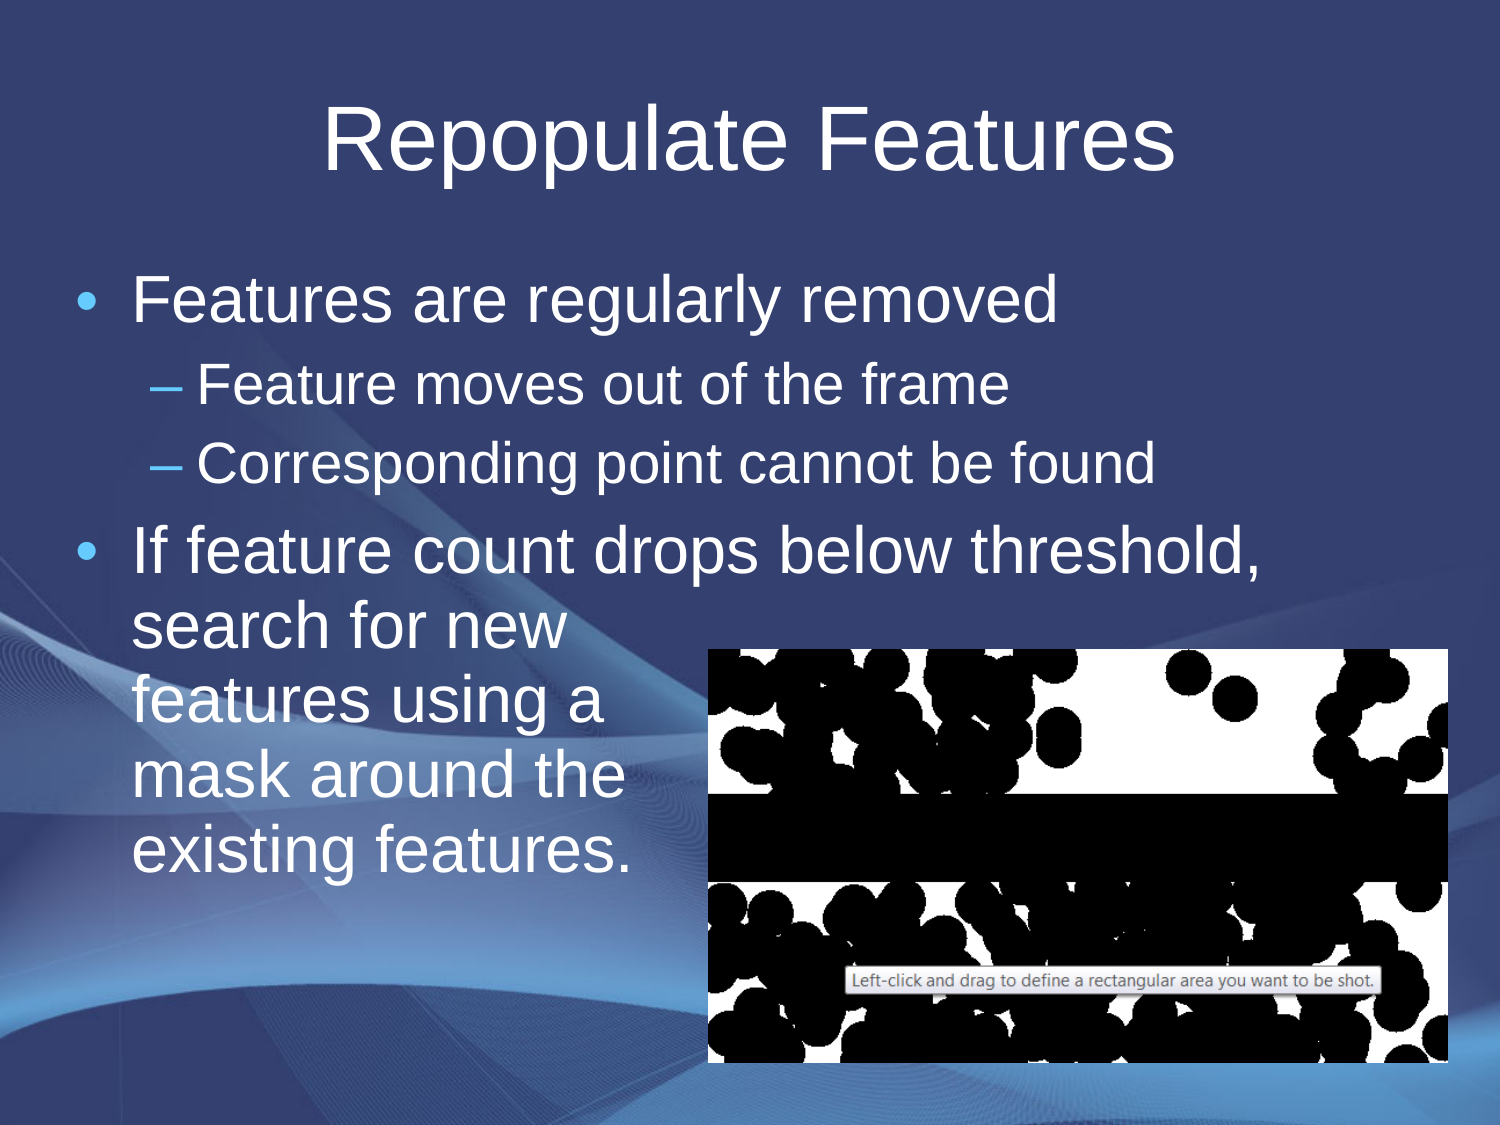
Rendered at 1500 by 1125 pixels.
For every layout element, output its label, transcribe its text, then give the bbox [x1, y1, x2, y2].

title Repopulate Features [75, 52, 1426, 226]
picture [0, 0, 1500, 1125]
list Features are regularly removed Feature moves out of the frame Corresponding point cannot be found If feature count drops below threshold, search for new features using a mask around the existing features. [75, 262, 1426, 887]
